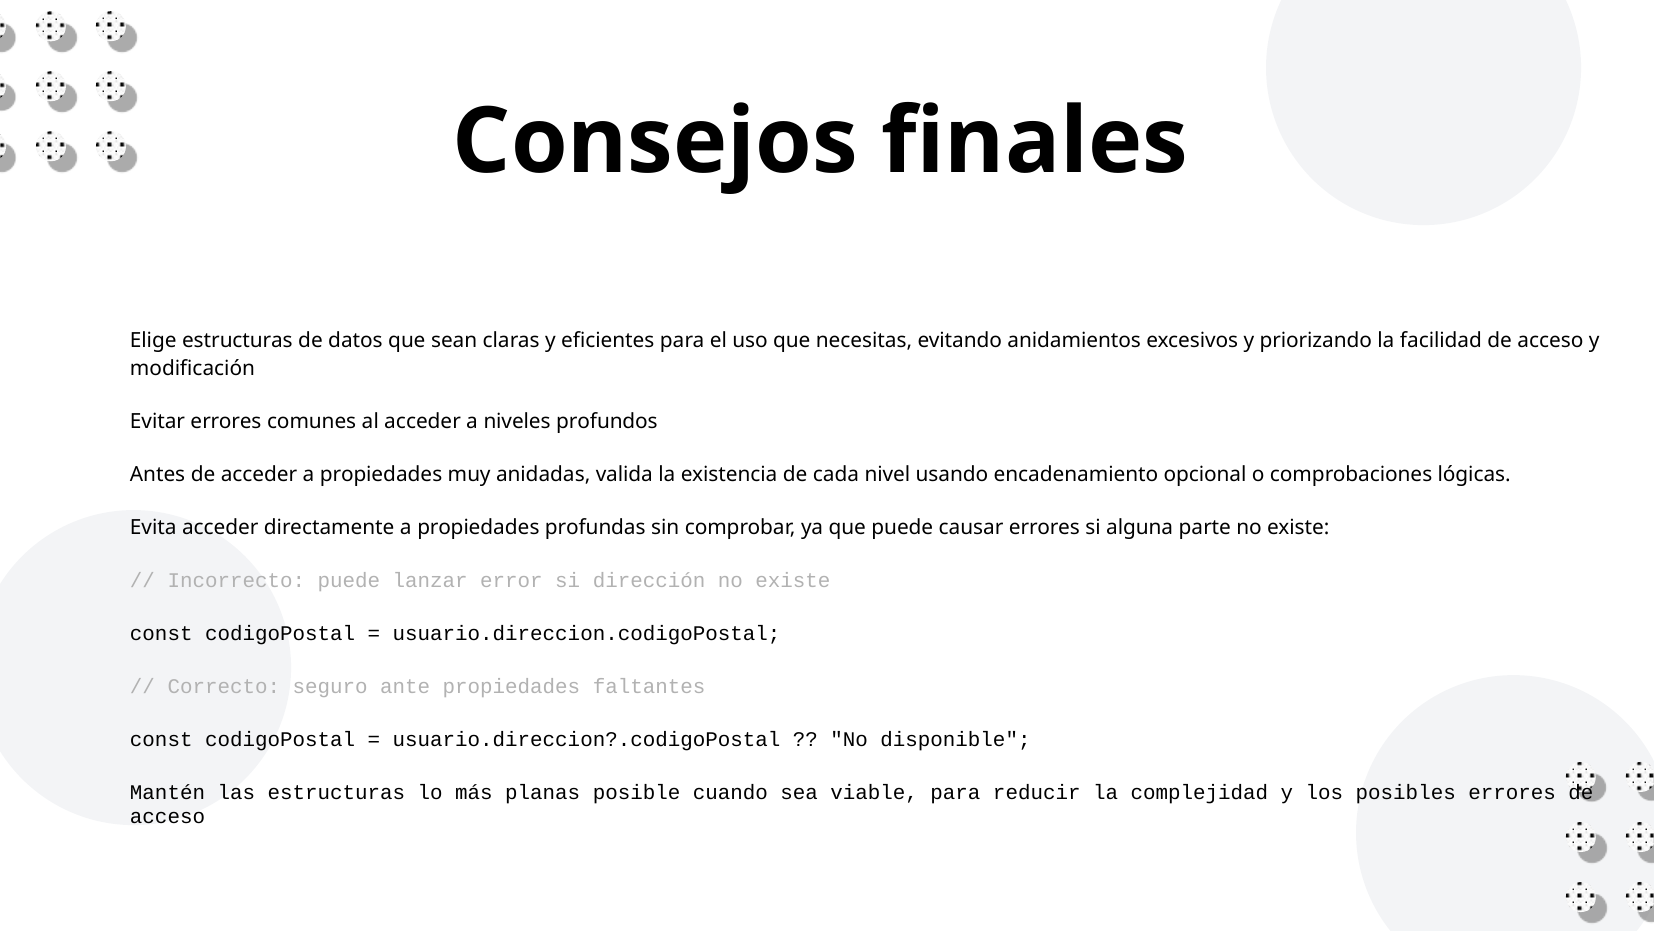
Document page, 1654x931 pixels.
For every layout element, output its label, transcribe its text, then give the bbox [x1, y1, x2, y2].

title Consejos finales [76, 59, 1565, 215]
picture [0, 134, 7, 159]
picture [1565, 886, 1596, 913]
picture [35, 11, 66, 42]
picture [1625, 881, 1654, 912]
picture [35, 131, 67, 162]
picture [1625, 761, 1654, 792]
picture [35, 71, 66, 102]
picture [0, 74, 6, 99]
picture [95, 11, 126, 42]
list Elige estructuras de datos que sean claras y eficientes para el uso que necesitas, evitando anidamientos excesivos y priorizando la facilidad de acceso y modificación Evitar errores comunes al acceder a niveles profundos Antes de acceder a propiedades muy anidadas, valida la existencia de cada nivel usando encadenamiento opcional o comprobaciones lógicas. Evita acceder directamente a propiedades profundas sin comprobar, ya que puede causar errores si alguna parte no existe: // Incorrecto: puede lanzar error si dirección no existe const codigoPostal = usuario.direccion.codigoPostal; // Correcto: seguro ante propiedades faltantes const codigoPostal = usuario.direccion?.codigoPostal ?? "No disponible"; Mantén las estructuras lo más planas posible cuando sea viable, para reducir la complejidad y los posibles errores de acceso [76, 324, 1625, 886]
picture [1625, 821, 1654, 853]
picture [0, 14, 6, 39]
